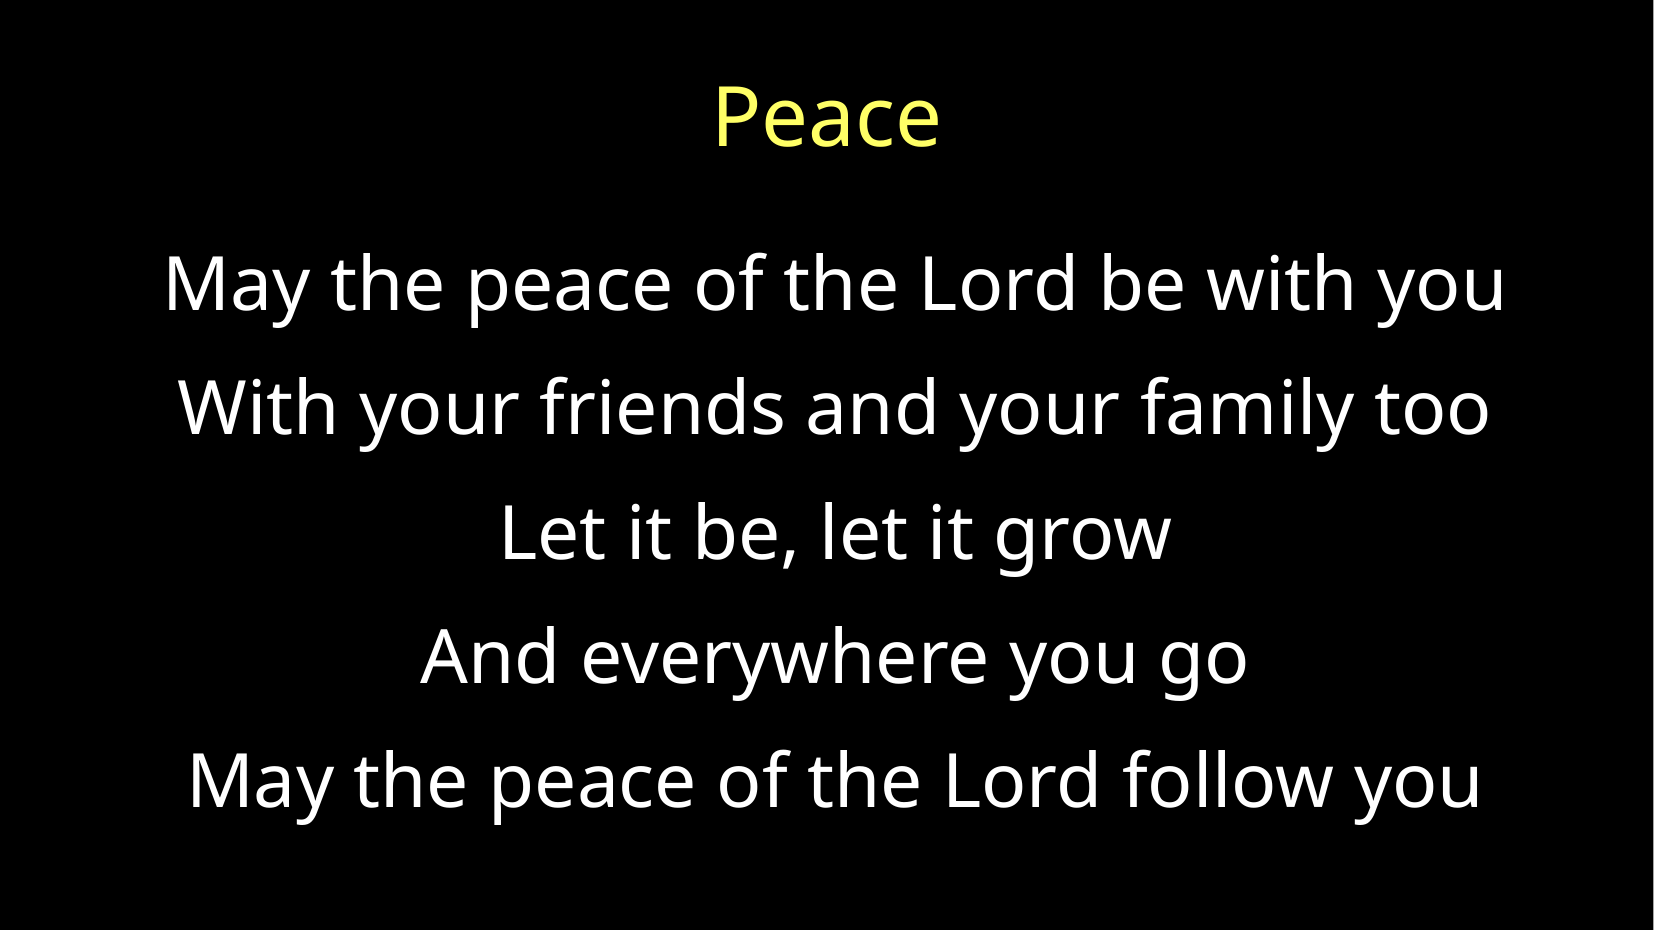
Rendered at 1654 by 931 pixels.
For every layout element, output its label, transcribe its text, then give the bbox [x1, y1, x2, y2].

list May the peace of the Lord be with you With your friends and your family too Let it be, let it grow And everywhere you go May the peace of the Lord follow you [0, 230, 1654, 931]
title Peace [82, 37, 1571, 193]
